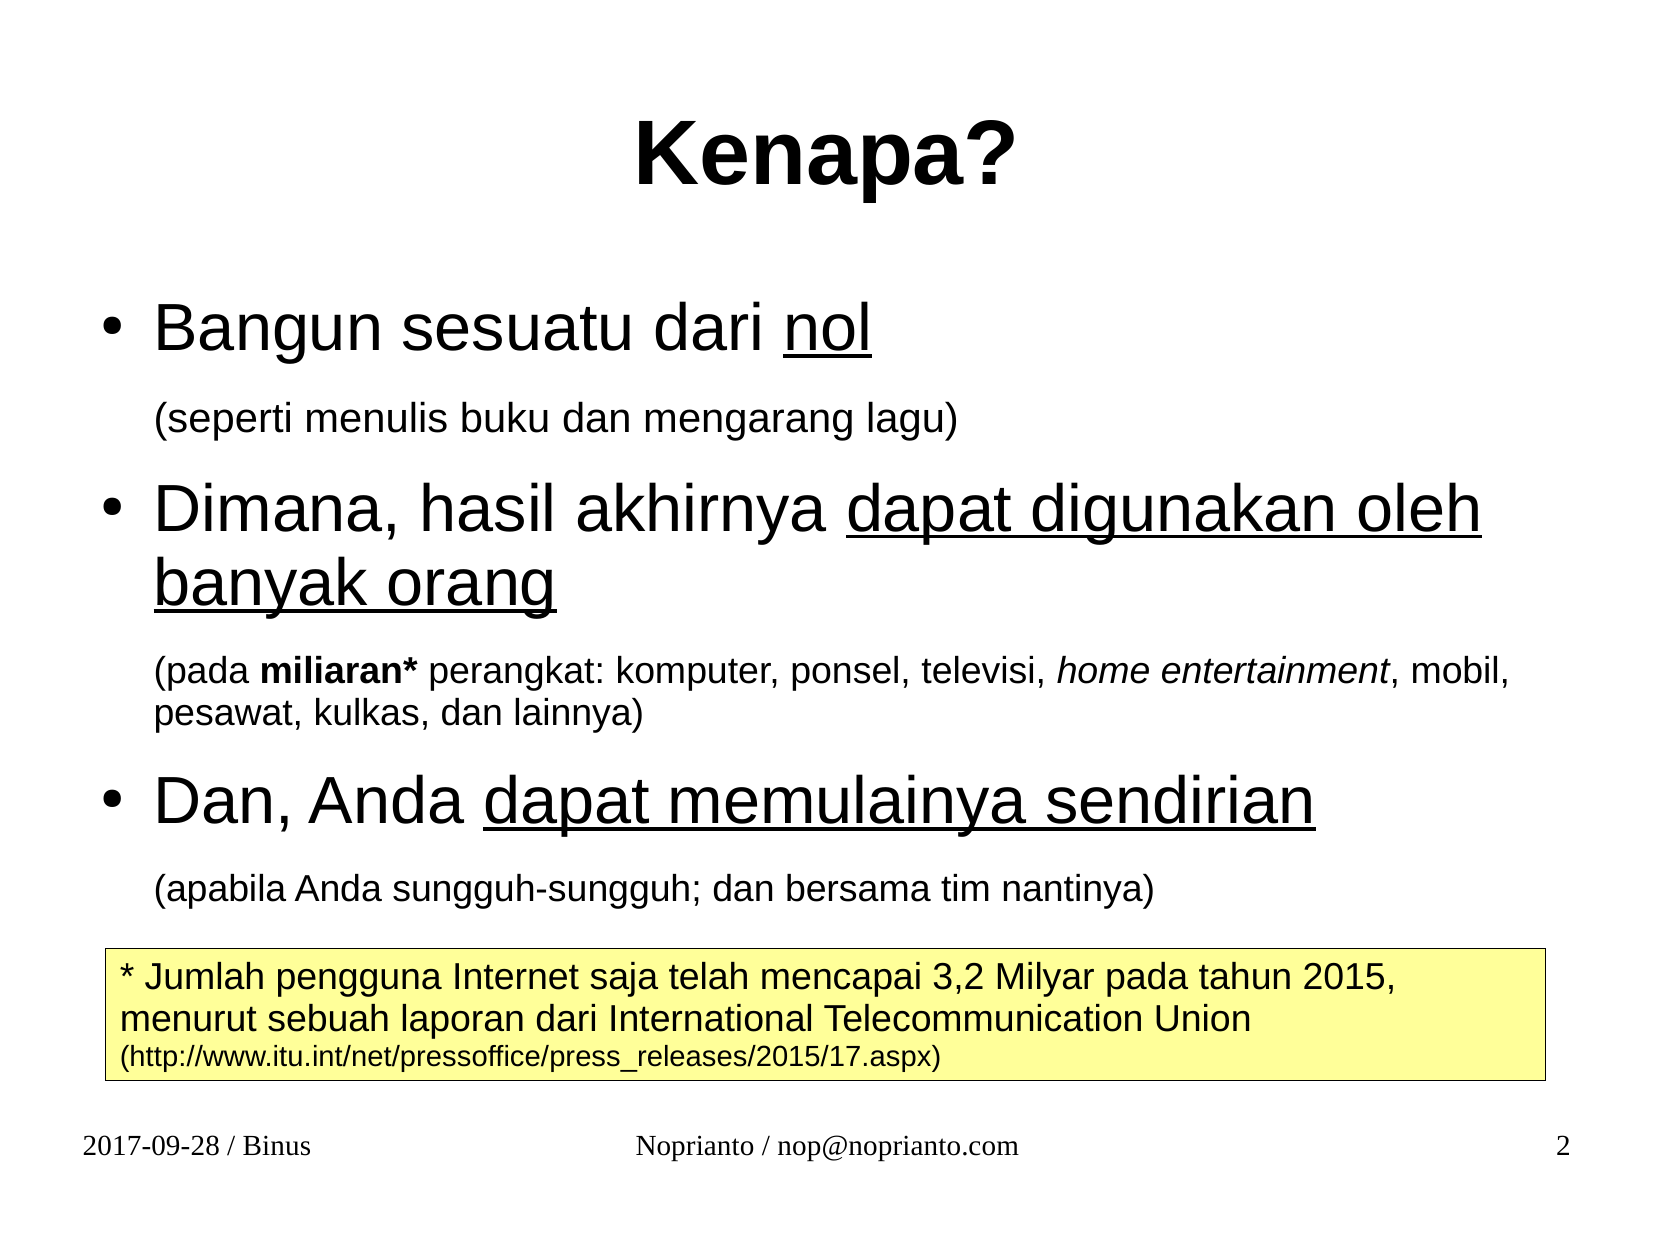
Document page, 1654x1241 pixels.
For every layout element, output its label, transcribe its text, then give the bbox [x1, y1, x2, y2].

text_box * Jumlah pengguna Internet saja telah mencapai 3,2 Milyar pada tahun 2015, menurut sebuah laporan dari International Telecommunication Union (http://www.itu.int/net/pressoffice/press_releases/2015/17.aspx) [105, 948, 1546, 1081]
list Bangun sesuatu dari nol (seperti menulis buku dan mengarang lagu) Dimana, hasil akhirnya dapat digunakan oleh banyak orang (pada miliaran* perangkat: komputer, ponsel, televisi, home entertainment, mobil, pesawat, kulkas, dan lainnya) Dan, Anda dapat memulainya sendirian (apabila Anda sungguh-sungguh; dan bersama tim nantinya) [82, 290, 1571, 1010]
title Kenapa? [82, 49, 1571, 257]
